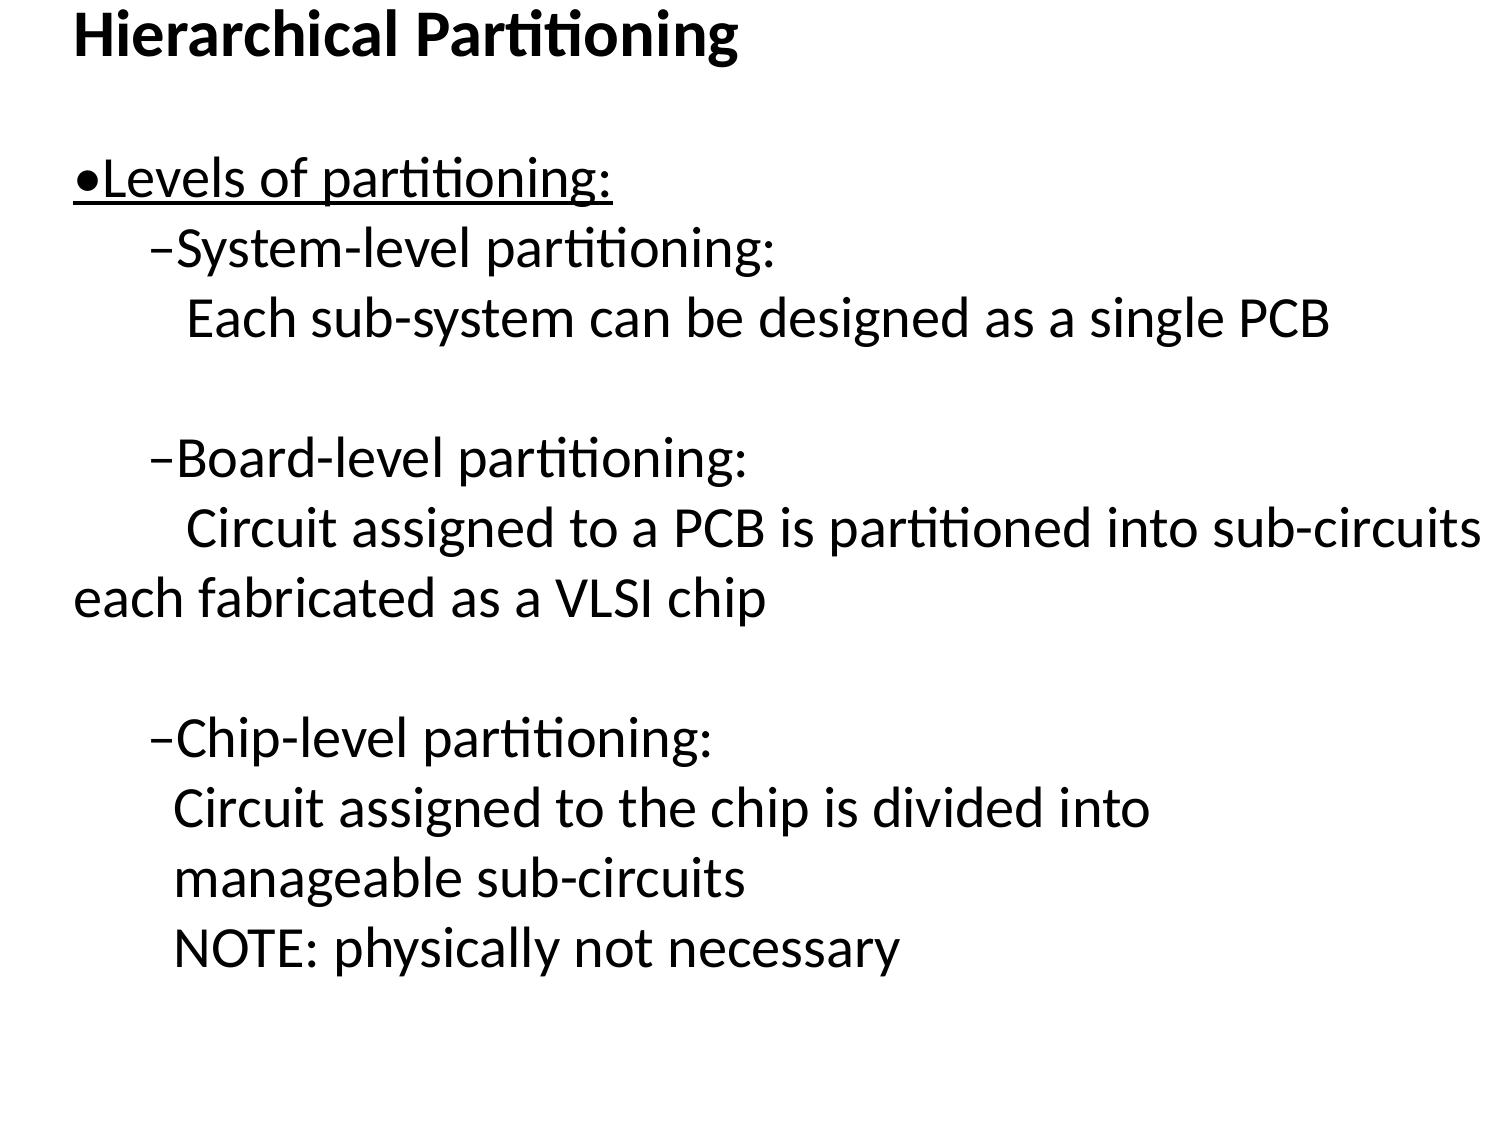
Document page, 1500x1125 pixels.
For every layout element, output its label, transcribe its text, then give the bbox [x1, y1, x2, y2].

text_box Hierarchical Partitioning •Levels of partitioning: –System-level partitioning: Each sub-system can be designed as a single PCB –Board-level partitioning: Circuit assigned to a PCB is partitioned into sub-circuits each fabricated as a VLSI chip –Chip-level partitioning: Circuit assigned to the chip is divided into manageable sub-circuits NOTE: physically not necessary [58, 0, 1500, 987]
